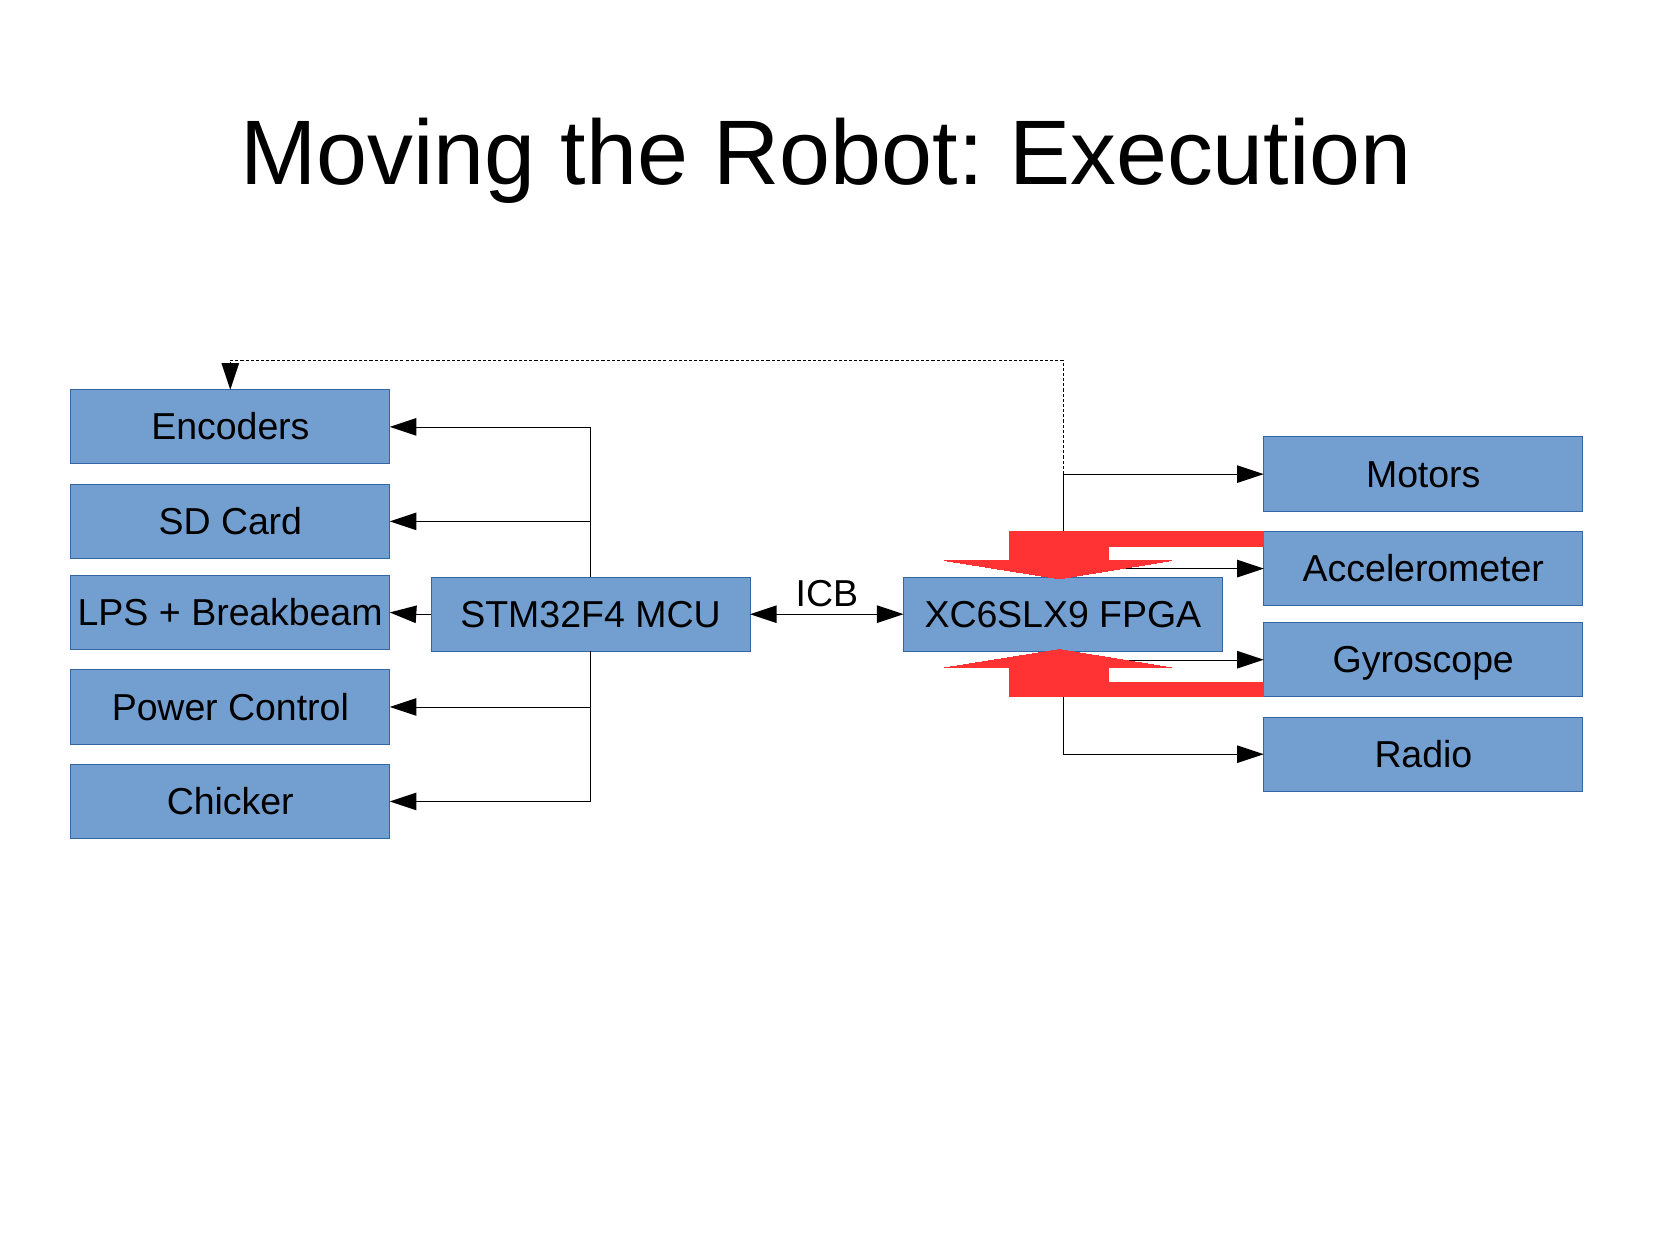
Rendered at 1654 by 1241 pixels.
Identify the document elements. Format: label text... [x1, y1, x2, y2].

text_box [944, 649, 1264, 697]
text_box Accelerometer [1263, 531, 1583, 606]
text_box SD Card [70, 484, 390, 559]
text_box Gyroscope [1263, 622, 1583, 697]
text_box Chicker [70, 764, 390, 839]
text_box STM32F4 MCU [431, 577, 751, 652]
title Moving the Robot: Execution [82, 49, 1571, 257]
text_box Motors [1263, 436, 1583, 512]
text_box Power Control [70, 669, 390, 745]
text_box XC6SLX9 FPGA [903, 577, 1223, 652]
text_box Encoders [70, 389, 390, 464]
text_box LPS + Breakbeam [70, 575, 390, 650]
text_box Radio [1263, 717, 1583, 792]
text_box [944, 531, 1264, 579]
